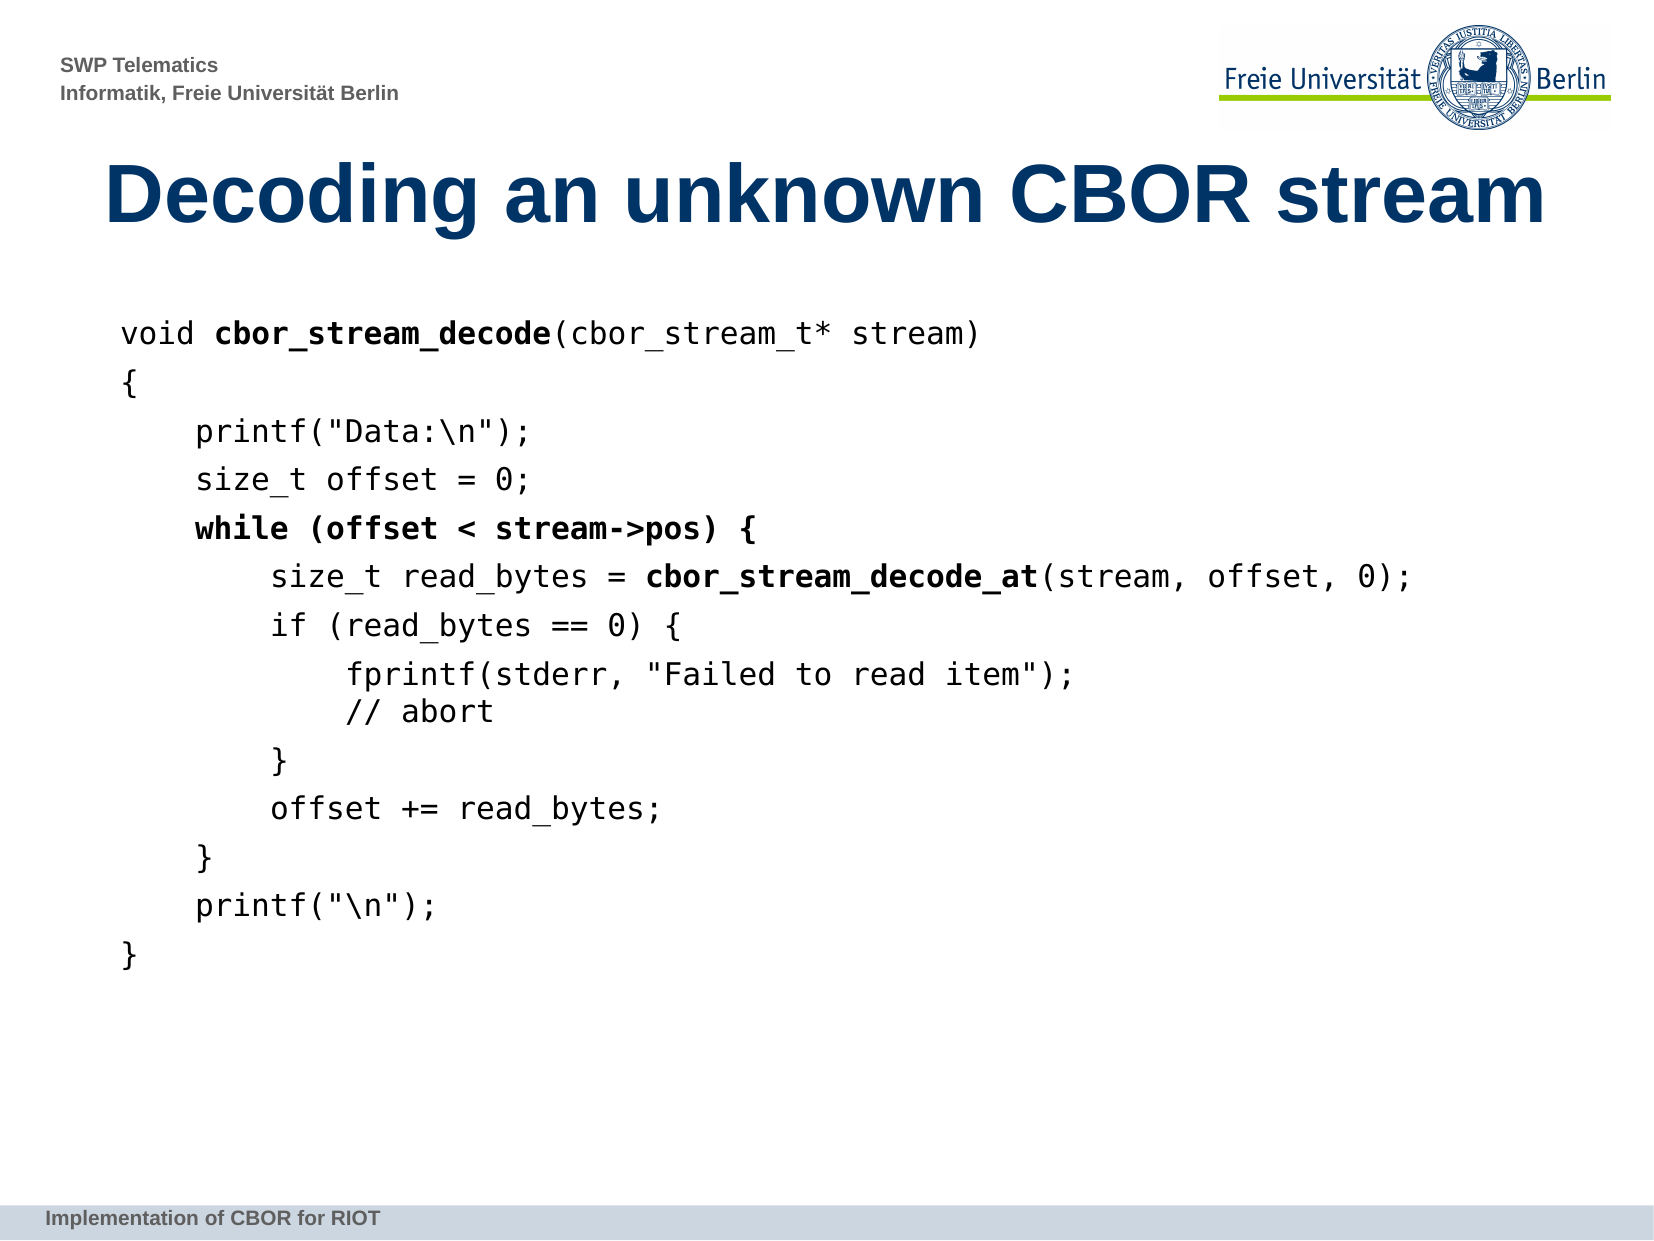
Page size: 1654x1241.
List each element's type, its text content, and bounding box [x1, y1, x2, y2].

picture [1219, 25, 1611, 130]
title Decoding an unknown CBOR stream [45, 147, 1609, 260]
list void cbor_stream_decode(cbor_stream_t* stream) { printf("Data:\n"); size_t offset = 0; while (offset < stream->pos) { size_t read_bytes = cbor_stream_decode_at(stream, offset, 0); if (read_bytes == 0) { fprintf(stderr, "Failed to read item"); // abort } offset += read_bytes; } printf("\n"); } [120, 315, 1606, 1035]
